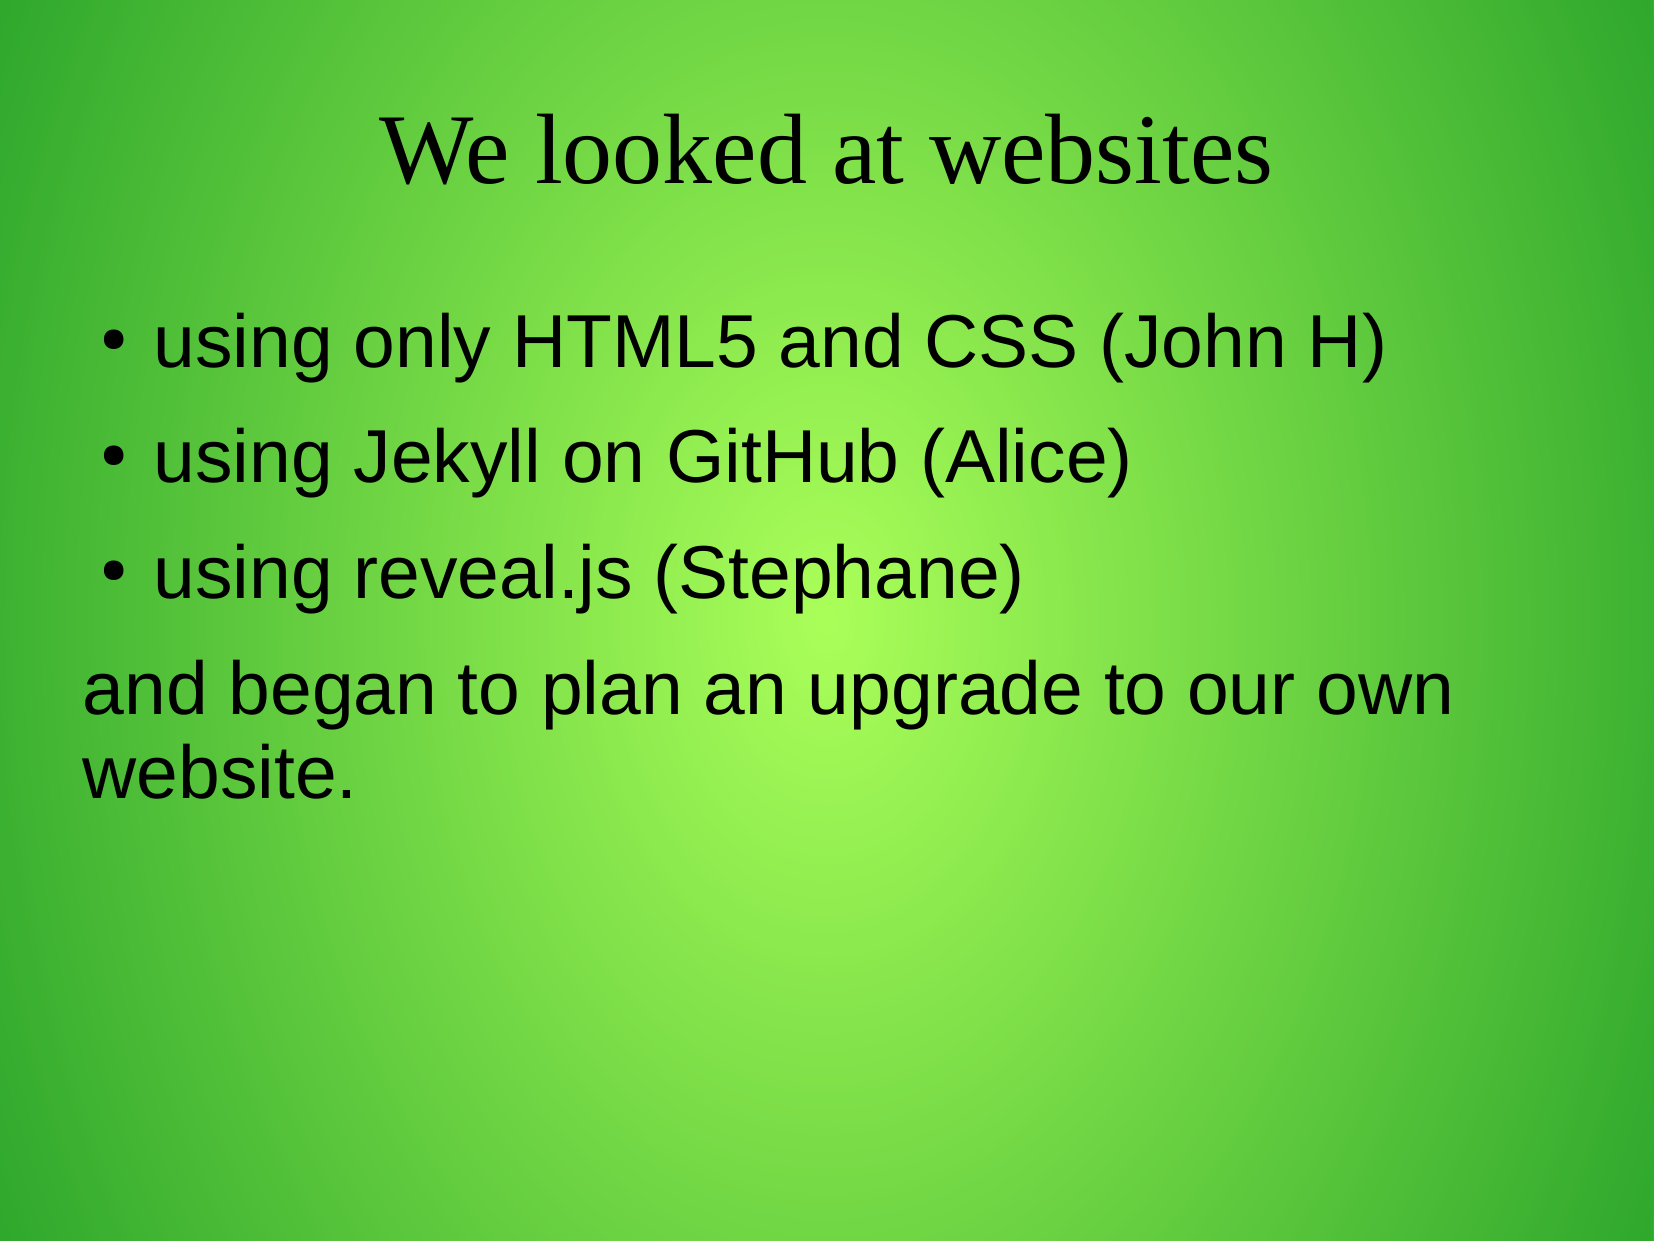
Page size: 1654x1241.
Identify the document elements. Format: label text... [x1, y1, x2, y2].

list using only HTML5 and CSS (John H) using Jekyll on GitHub (Alice) using reveal.js (Stephane) and began to plan an upgrade to our own website. [82, 299, 1571, 1019]
title We looked at websites [82, 47, 1571, 252]
